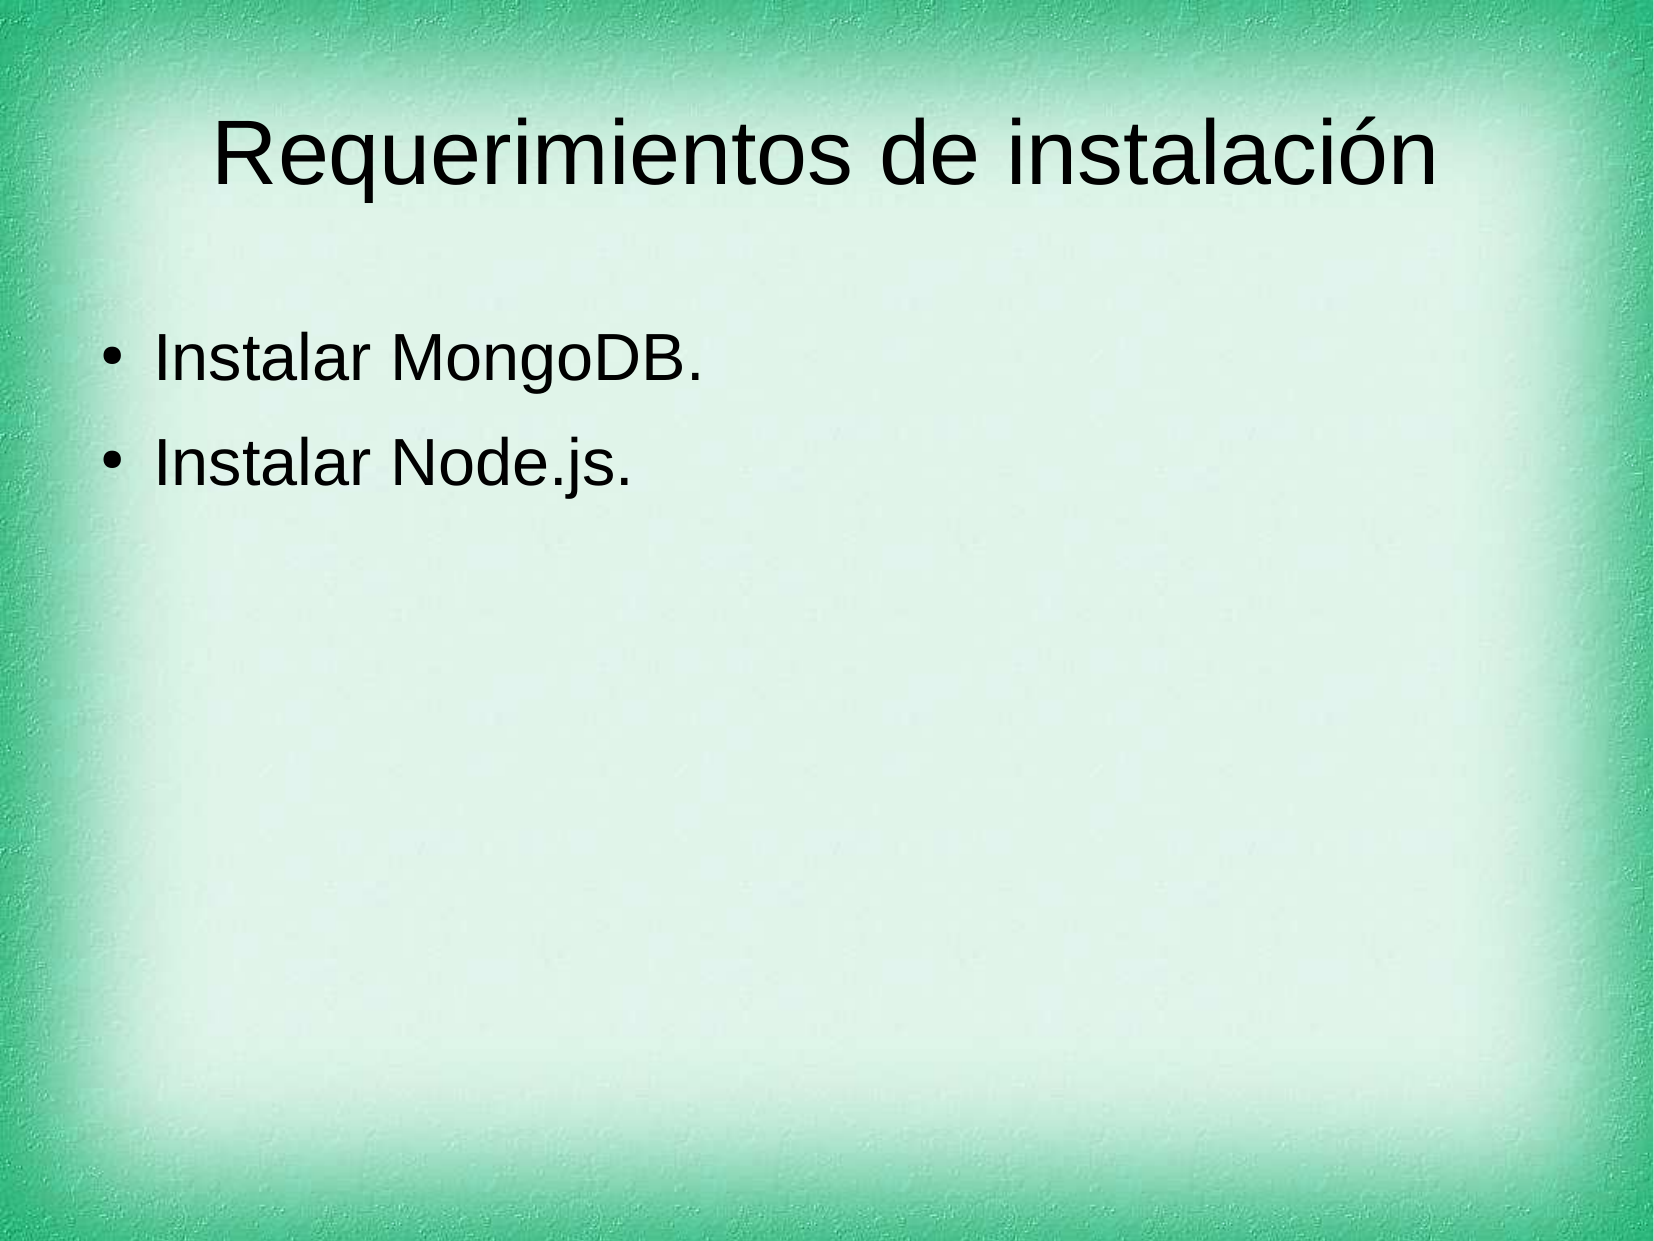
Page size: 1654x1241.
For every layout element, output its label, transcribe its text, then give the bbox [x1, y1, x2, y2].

list Instalar MongoDB. Instalar Node.js. [82, 320, 1571, 1040]
picture [0, 0, 1654, 1241]
title Requerimientos de instalación [82, 49, 1571, 257]
